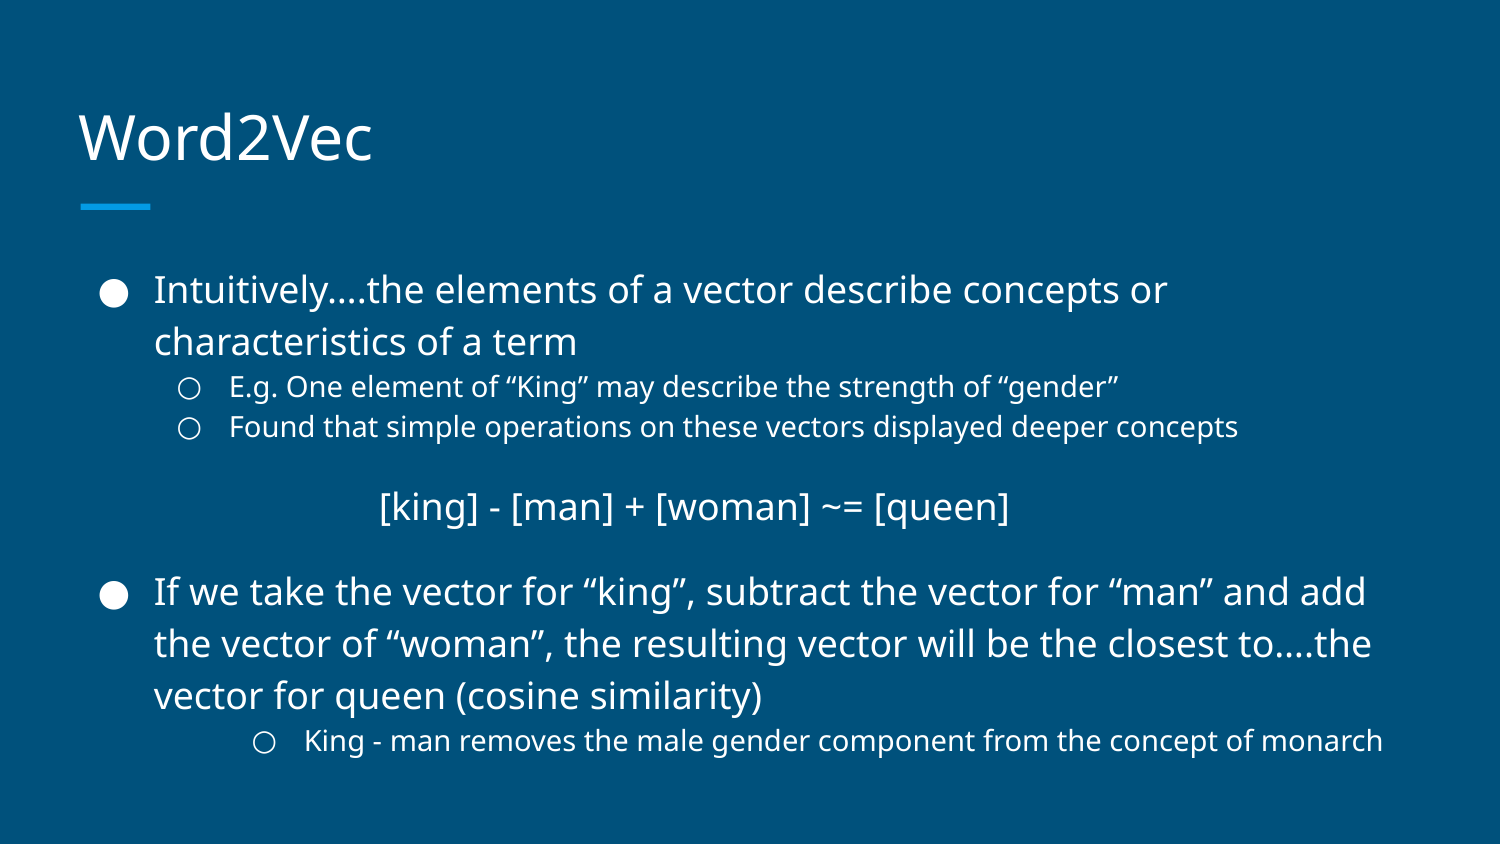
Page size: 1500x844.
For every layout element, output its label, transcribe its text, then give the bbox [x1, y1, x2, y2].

title Word2Vec [63, 75, 1437, 188]
list Intuitively….the elements of a vector describe concepts or characteristics of a term E.g. One element of “King” may describe the strength of “gender” Found that simple operations on these vectors displayed deeper concepts [king] - [man] + [woman] ~= [queen] If we take the vector for “king”, subtract the vector for “man” and add the vector of “woman”, the resulting vector will be the closest to….the vector for queen (cosine similarity) King - man removes the male gender component from the concept of monarch [63, 244, 1437, 750]
